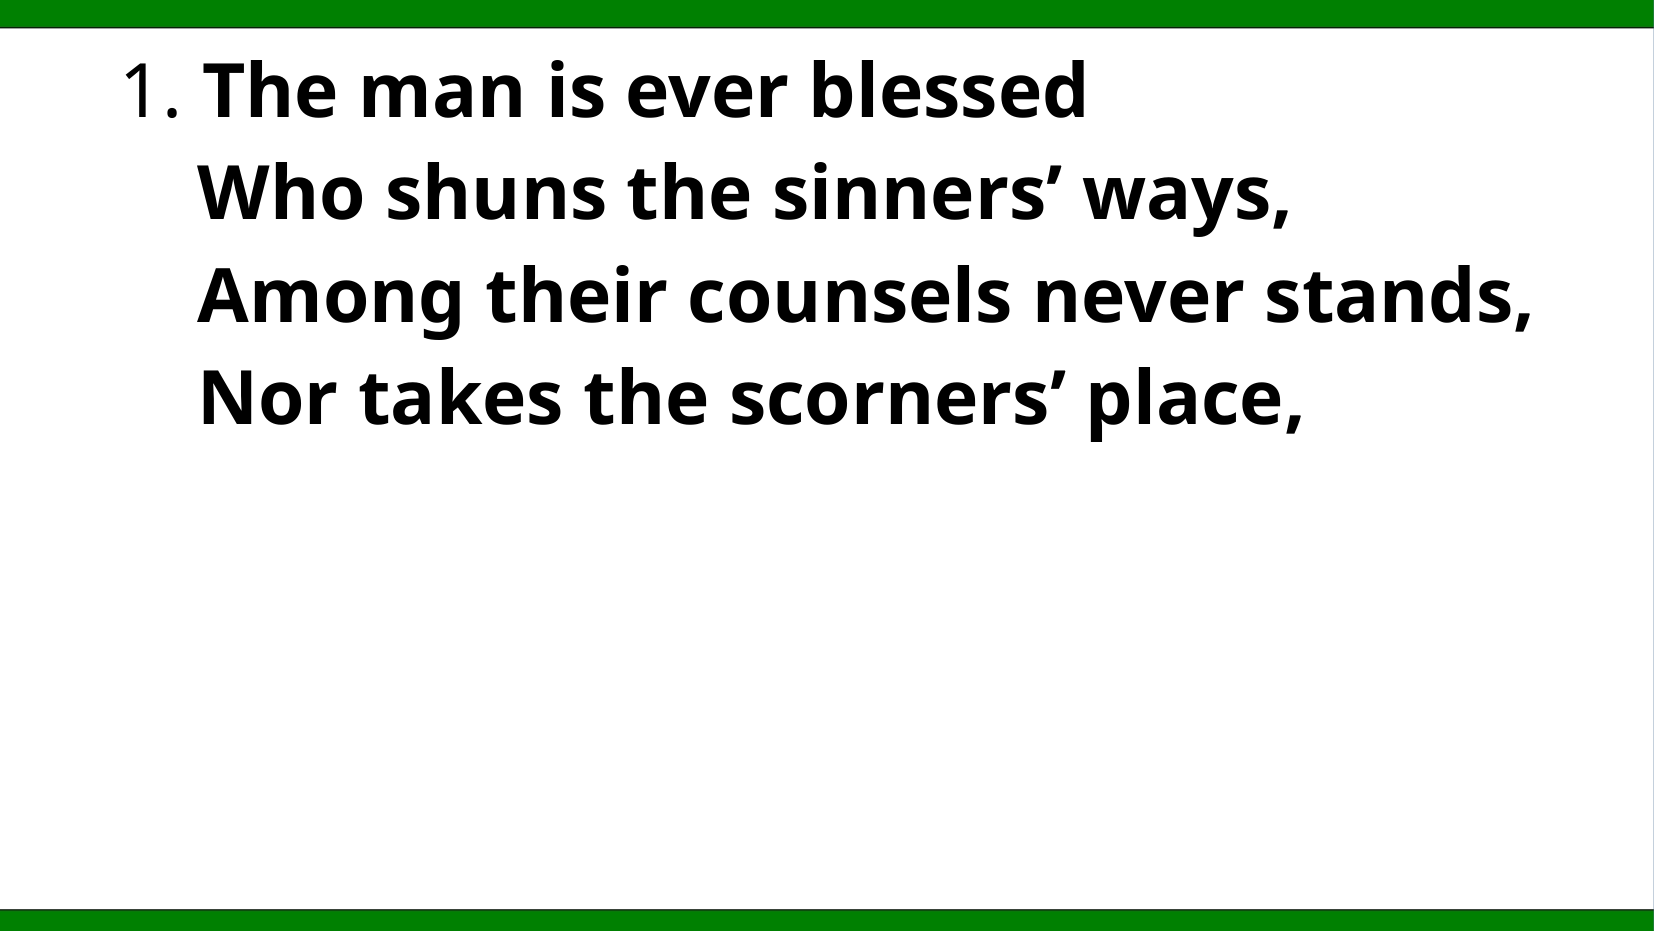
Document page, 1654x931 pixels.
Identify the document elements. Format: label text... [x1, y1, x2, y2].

text_box 1. The man is ever blessed Who shuns the sinners’ ways, Among their counsels never stands, Nor takes the scorners’ place, [105, 30, 1561, 445]
picture [0, 0, 1654, 931]
